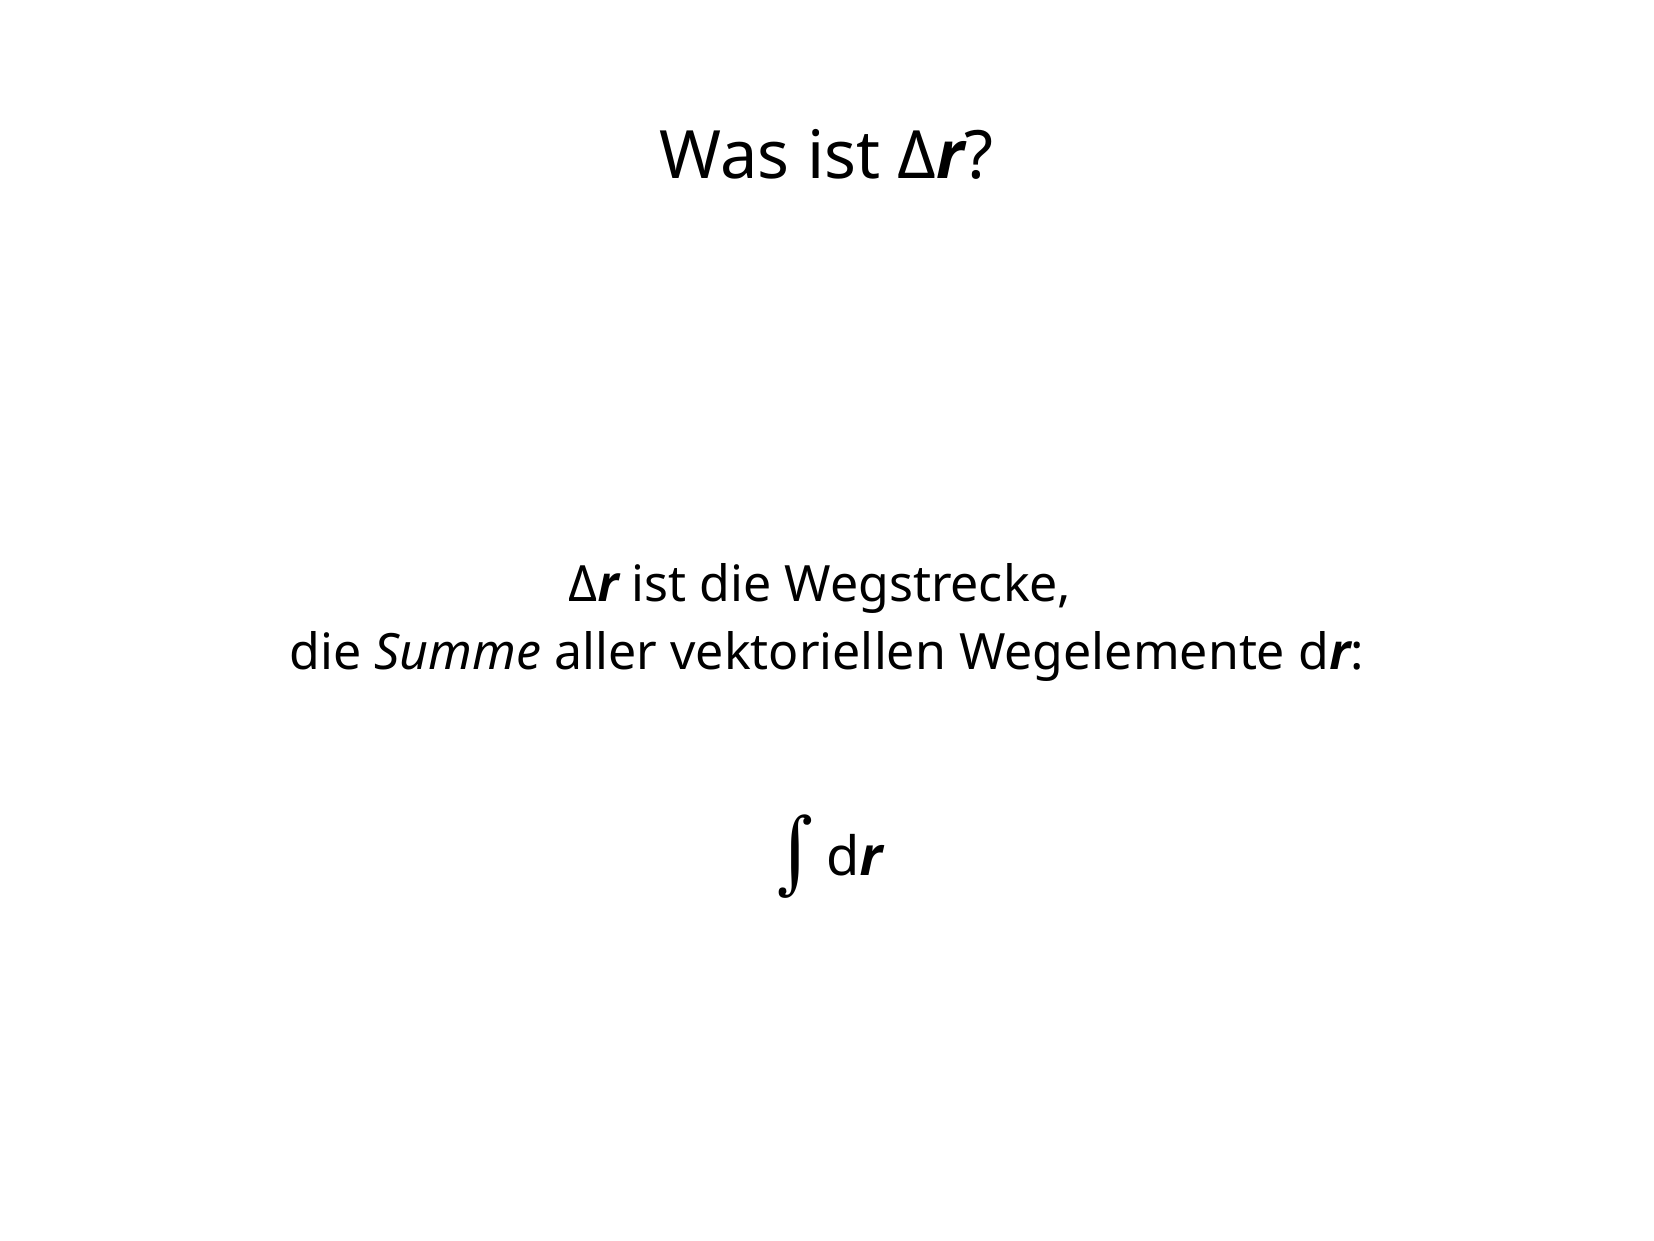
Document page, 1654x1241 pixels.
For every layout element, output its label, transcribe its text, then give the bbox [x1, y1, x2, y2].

subtitle Δr ist die Wegstrecke, die Summe aller vektoriellen Wegelemente dr: [82, 290, 1571, 1010]
chart [762, 810, 891, 903]
title Was ist Δr? [82, 49, 1571, 257]
